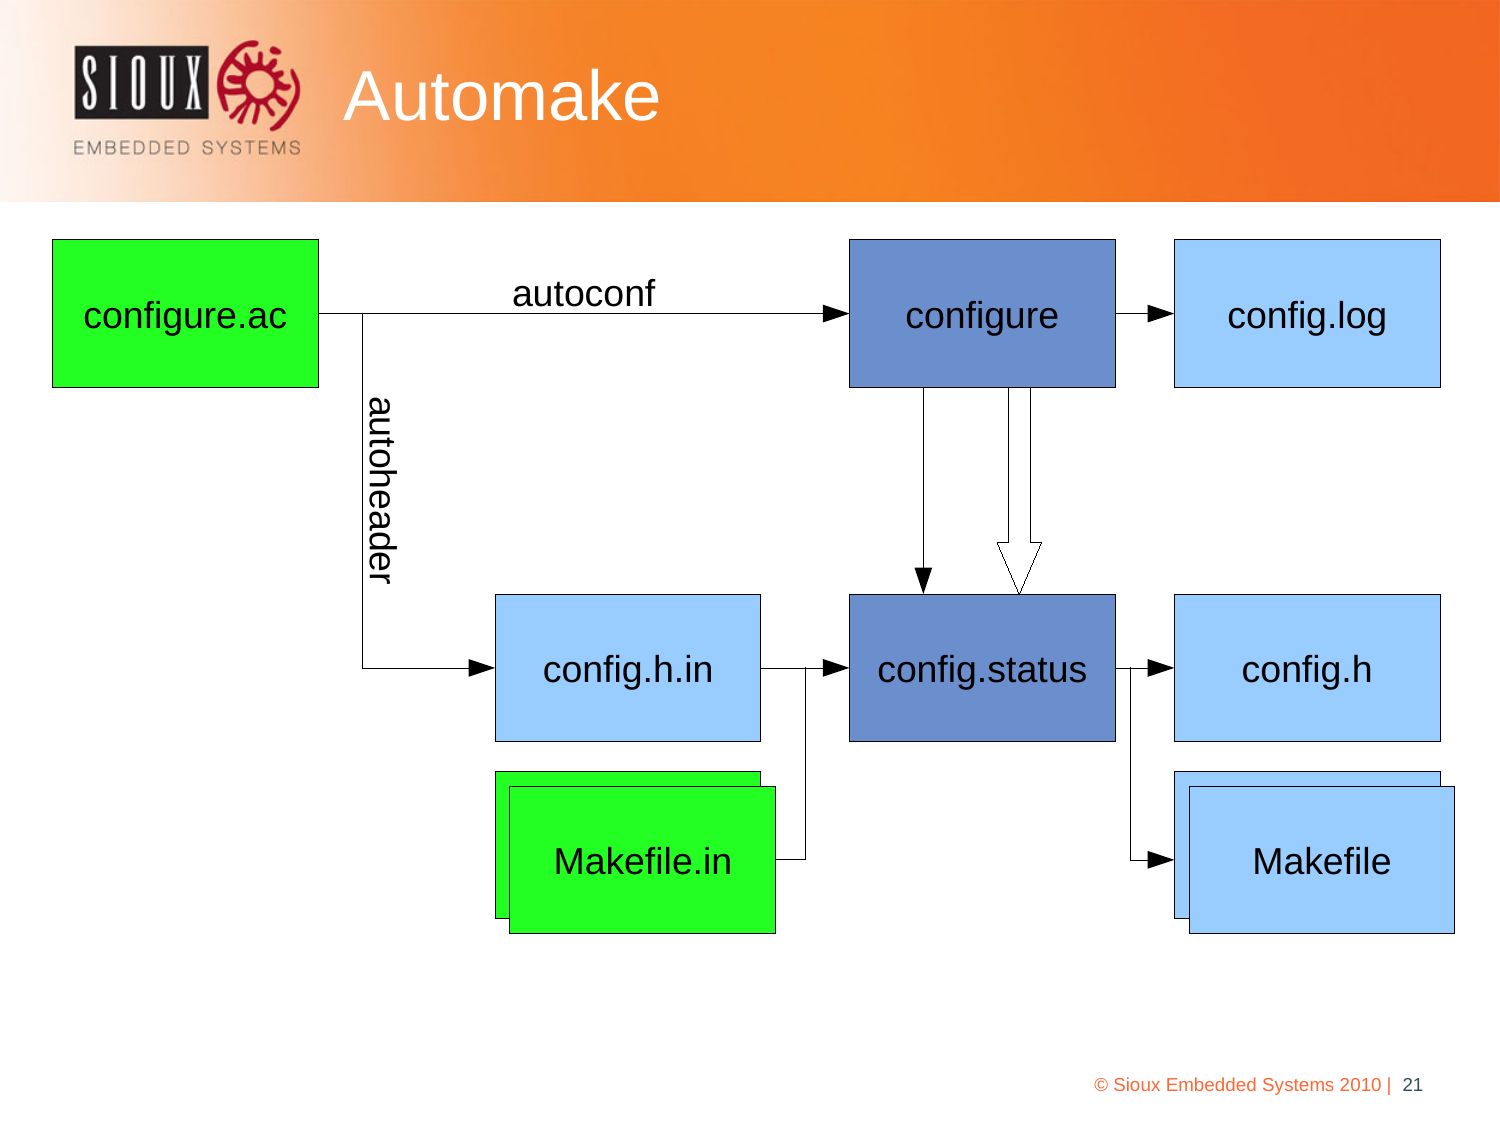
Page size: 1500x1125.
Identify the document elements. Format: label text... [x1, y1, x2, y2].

title Automake [329, 37, 1424, 163]
text_box Makefile [1189, 786, 1455, 934]
text_box config.status [849, 594, 1116, 742]
text_box config.log [1174, 239, 1441, 388]
text_box Makefile [1174, 771, 1441, 919]
text_box configure [849, 239, 1116, 388]
text_box config.h [1174, 594, 1441, 742]
text_box Makefile.in [495, 771, 761, 919]
picture [0, 0, 1500, 202]
text_box configure.ac [52, 239, 319, 388]
text_box Makefile.in [509, 786, 776, 934]
text_box config.h.in [495, 594, 761, 742]
